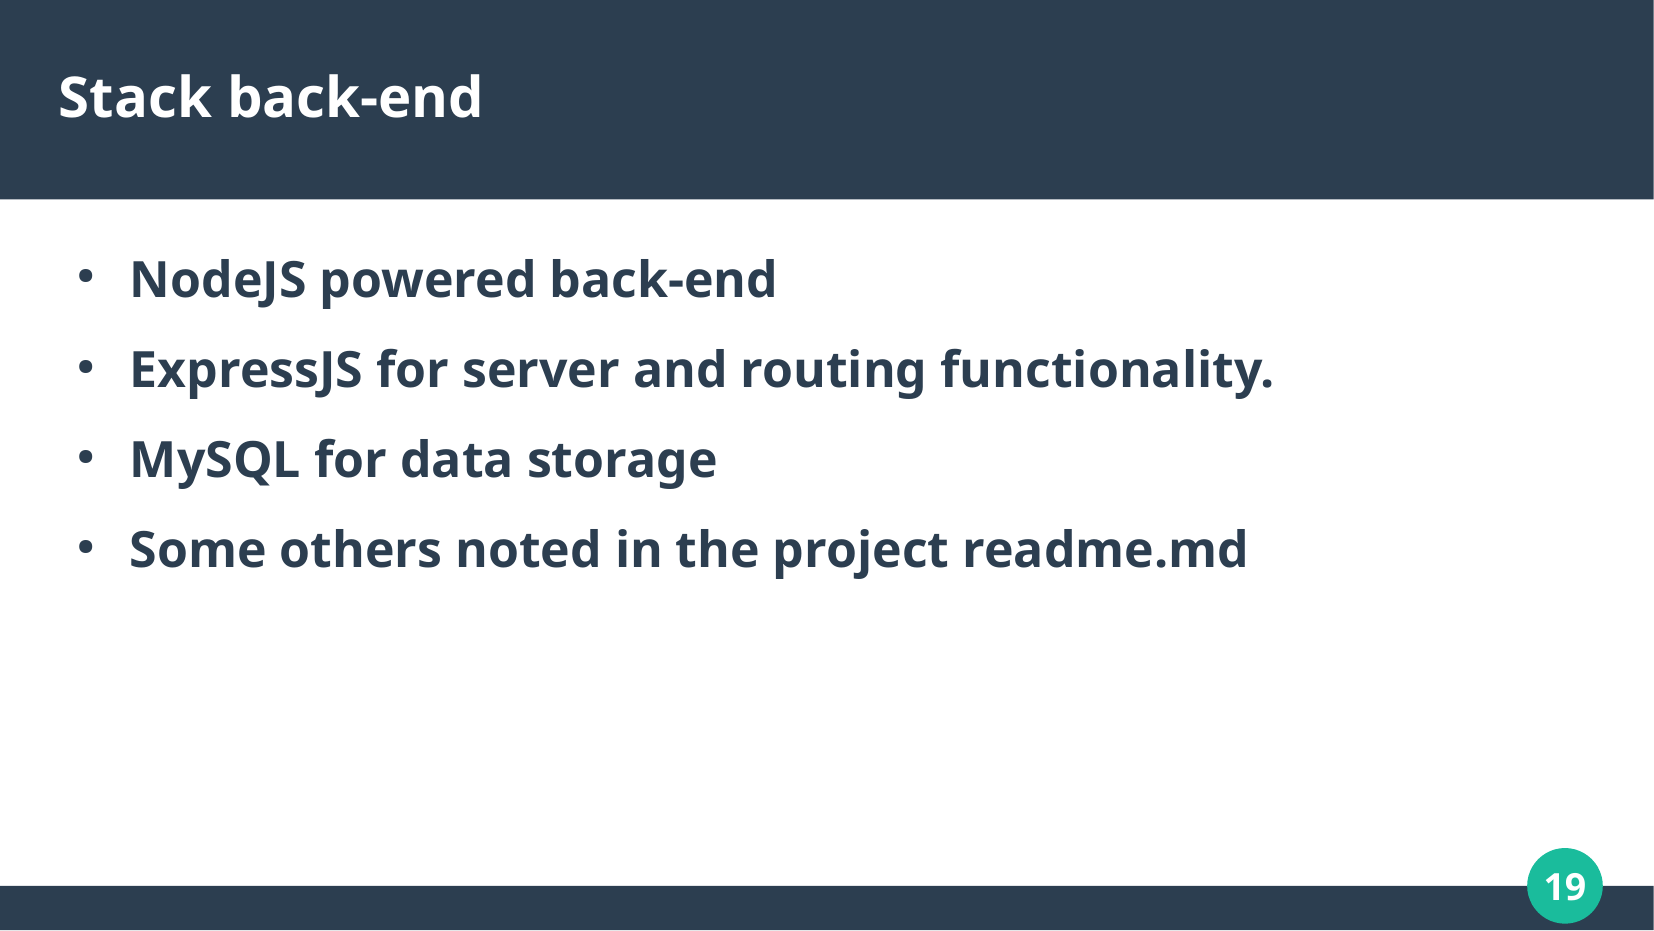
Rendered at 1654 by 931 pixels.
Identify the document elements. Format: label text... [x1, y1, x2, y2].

list NodeJS powered back-end ExpressJS for server and routing functionality. MySQL for data storage Some others noted in the project readme.md [59, 243, 1595, 864]
title Stack back-end [59, 37, 1595, 155]
